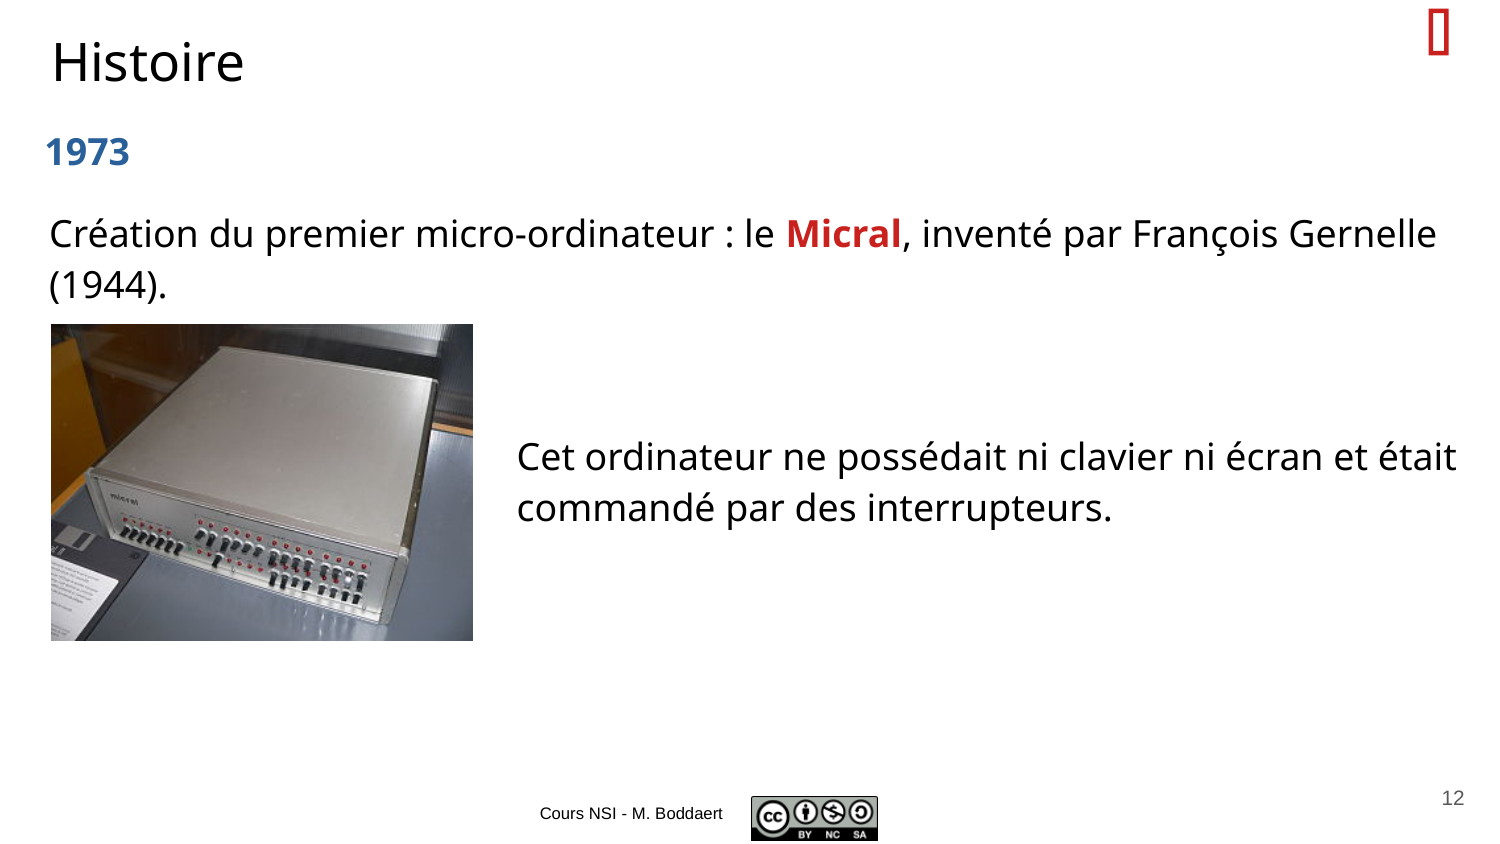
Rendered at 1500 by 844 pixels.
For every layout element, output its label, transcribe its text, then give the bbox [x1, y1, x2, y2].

text_box Création du premier micro-ordinateur : le Micral, inventé par François Gernelle (1944). [34, 200, 1500, 303]
text_box  [1412, 0, 1500, 90]
picture [751, 796, 878, 841]
title Histoire [51, 13, 1449, 108]
text_box Cet ordinateur ne possédait ni clavier ni écran et était commandé par des interrupteurs. [501, 422, 1500, 532]
text_box 1973 [29, 120, 1477, 178]
picture [51, 324, 473, 641]
slide_number <numéro> [1389, 764, 1480, 830]
